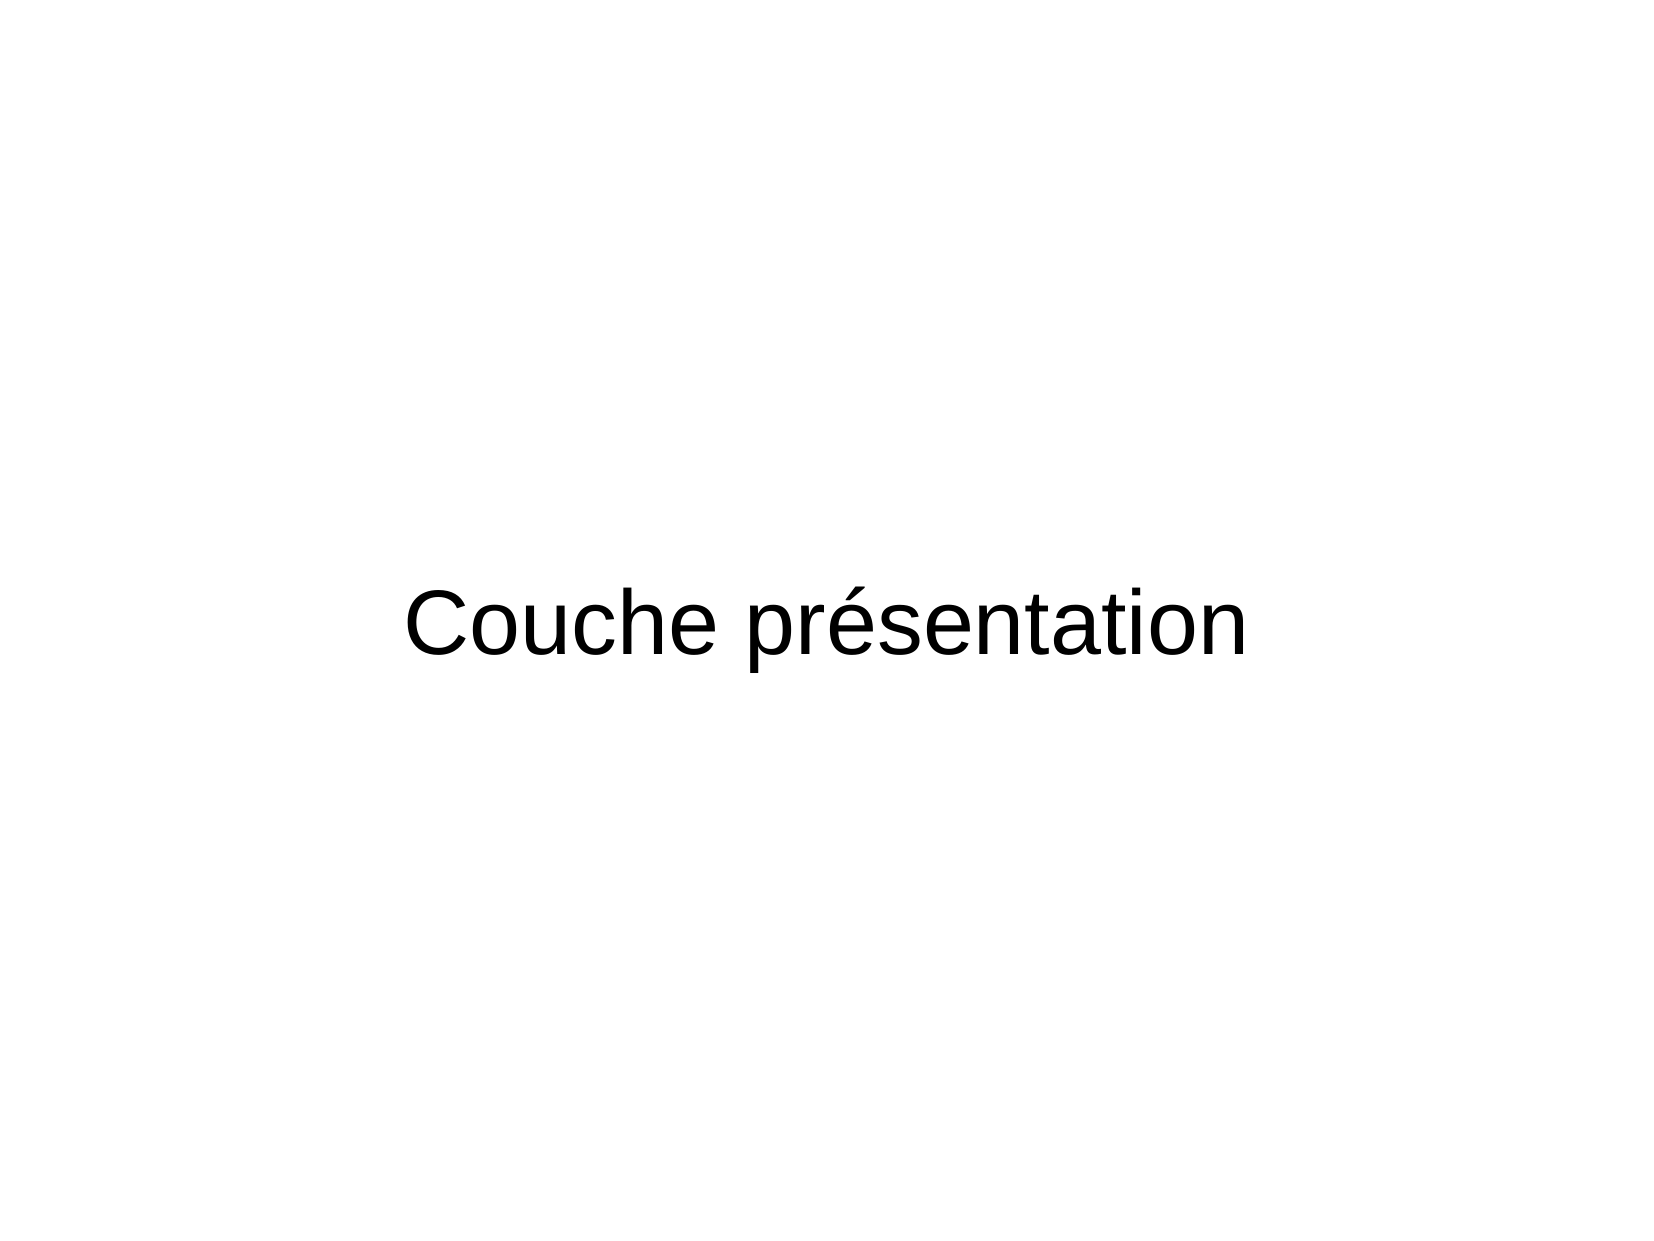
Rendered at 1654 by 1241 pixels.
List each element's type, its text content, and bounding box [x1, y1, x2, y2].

title Couche présentation [82, 519, 1571, 727]
